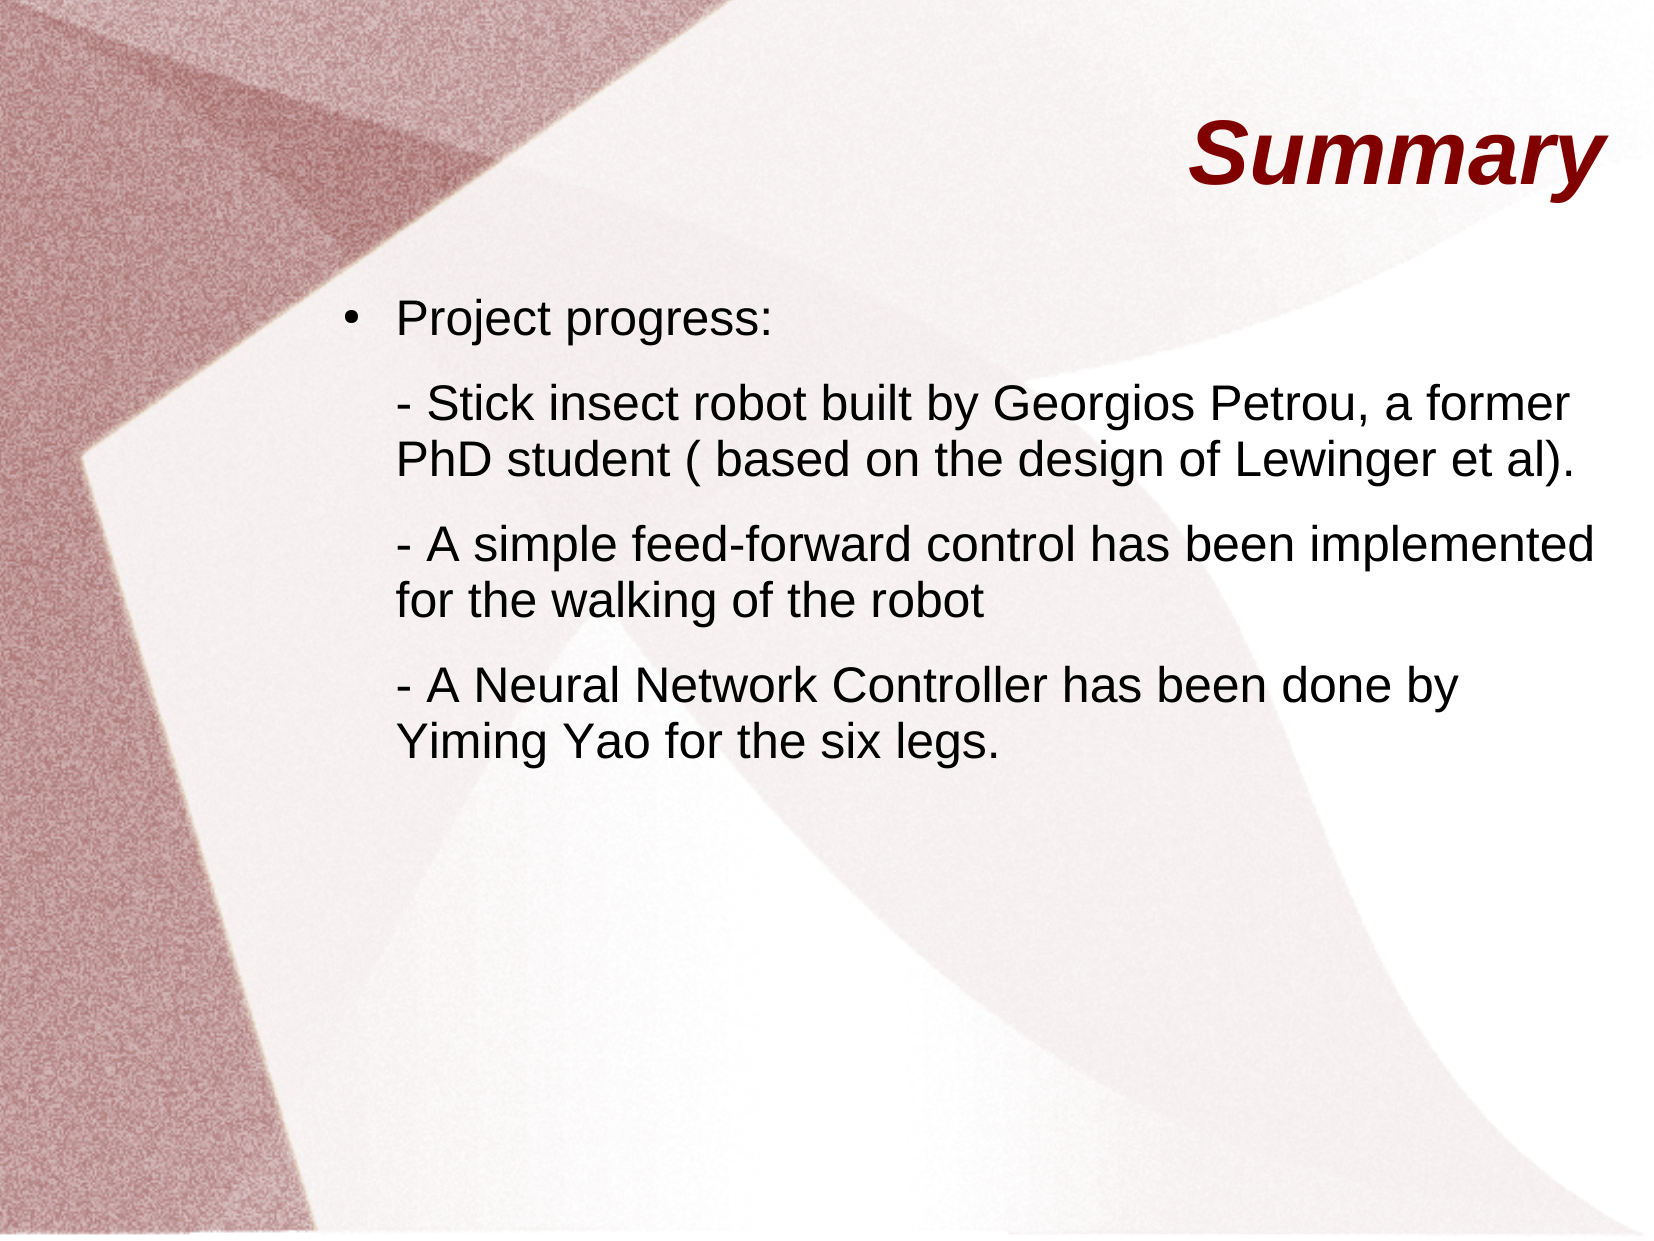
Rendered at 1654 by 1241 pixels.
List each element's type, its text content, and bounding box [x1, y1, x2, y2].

title Summary [596, 49, 1607, 257]
list Project progress: - Stick insect robot built by Georgios Petrou, a former PhD student ( based on the design of Lewinger et al). - A simple feed-forward control has been implemented for the walking of the robot - A Neural Network Controller has been done by Yiming Yao for the six legs. [324, 290, 1601, 1241]
picture [0, 0, 1654, 1241]
